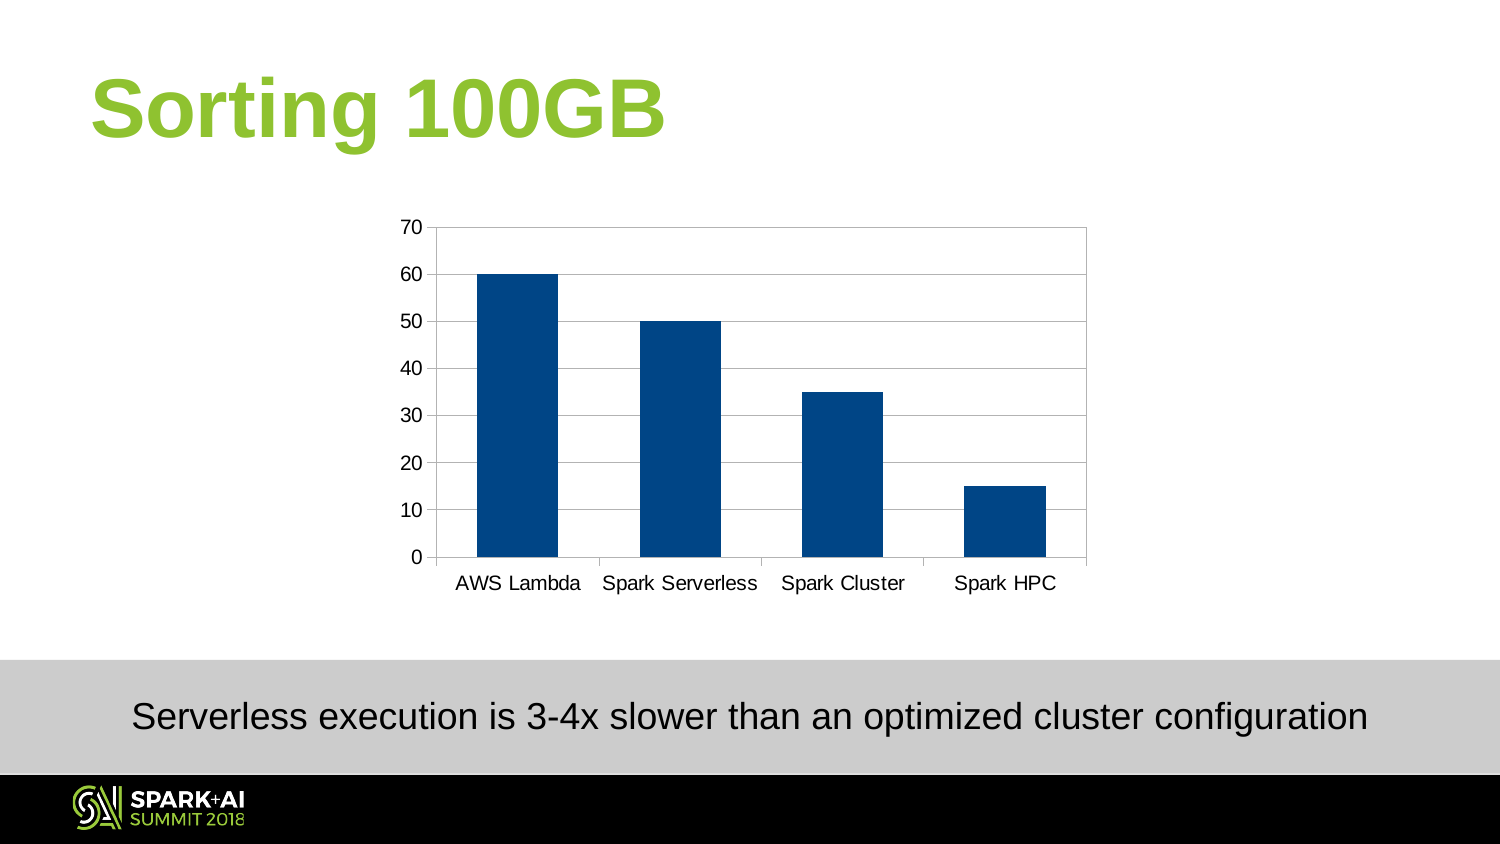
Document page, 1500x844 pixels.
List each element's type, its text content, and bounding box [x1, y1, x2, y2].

chart [385, 207, 1101, 604]
text_box Serverless execution is 3-4x slower than an optimized cluster configuration [0, 659, 1500, 774]
title Sorting 100GB [75, 33, 1426, 175]
